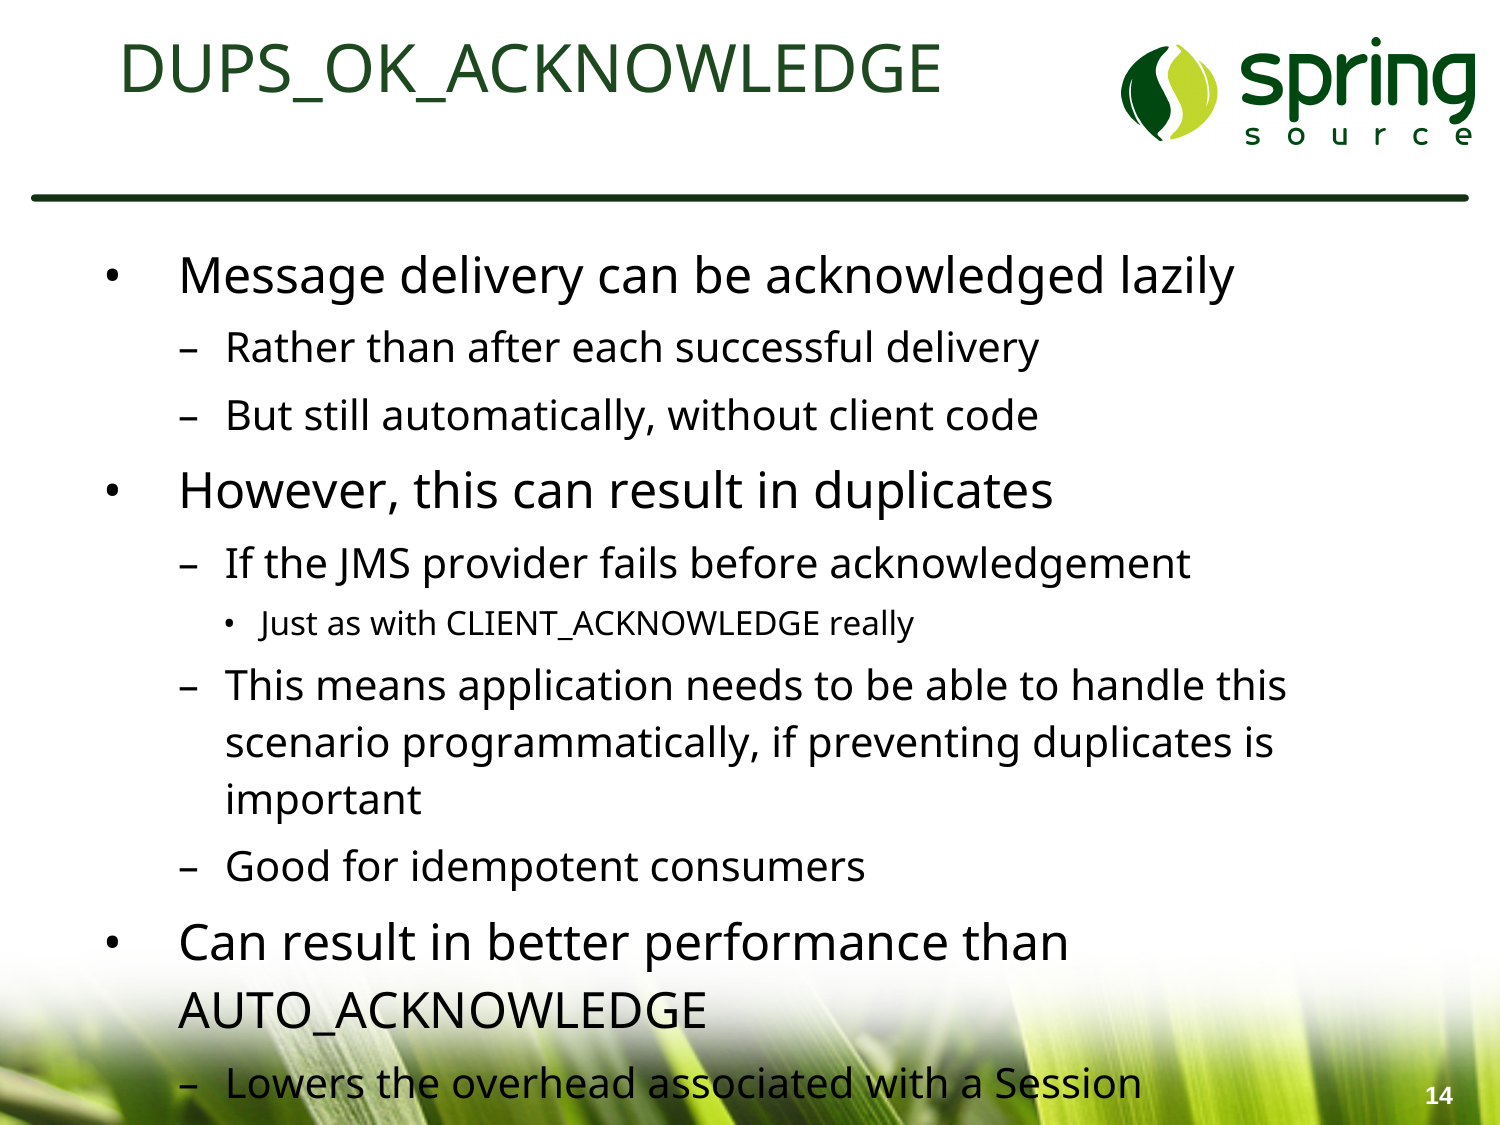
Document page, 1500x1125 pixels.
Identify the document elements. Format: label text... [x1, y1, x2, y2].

list Message delivery can be acknowledged lazily Rather than after each successful delivery But still automatically, without client code However, this can result in duplicates If the JMS provider fails before acknowledgement Just as with CLIENT_ACKNOWLEDGE really This means application needs to be able to handle this scenario programmatically, if preventing duplicates is important Good for idempotent consumers Can result in better performance than AUTO_ACKNOWLEDGE Lowers the overhead associated with a Session [103, 239, 1394, 1026]
picture [1136, 37, 1475, 145]
title DUPS_OK_ACKNOWLEDGE [103, 14, 1136, 177]
picture [0, 944, 1500, 1125]
